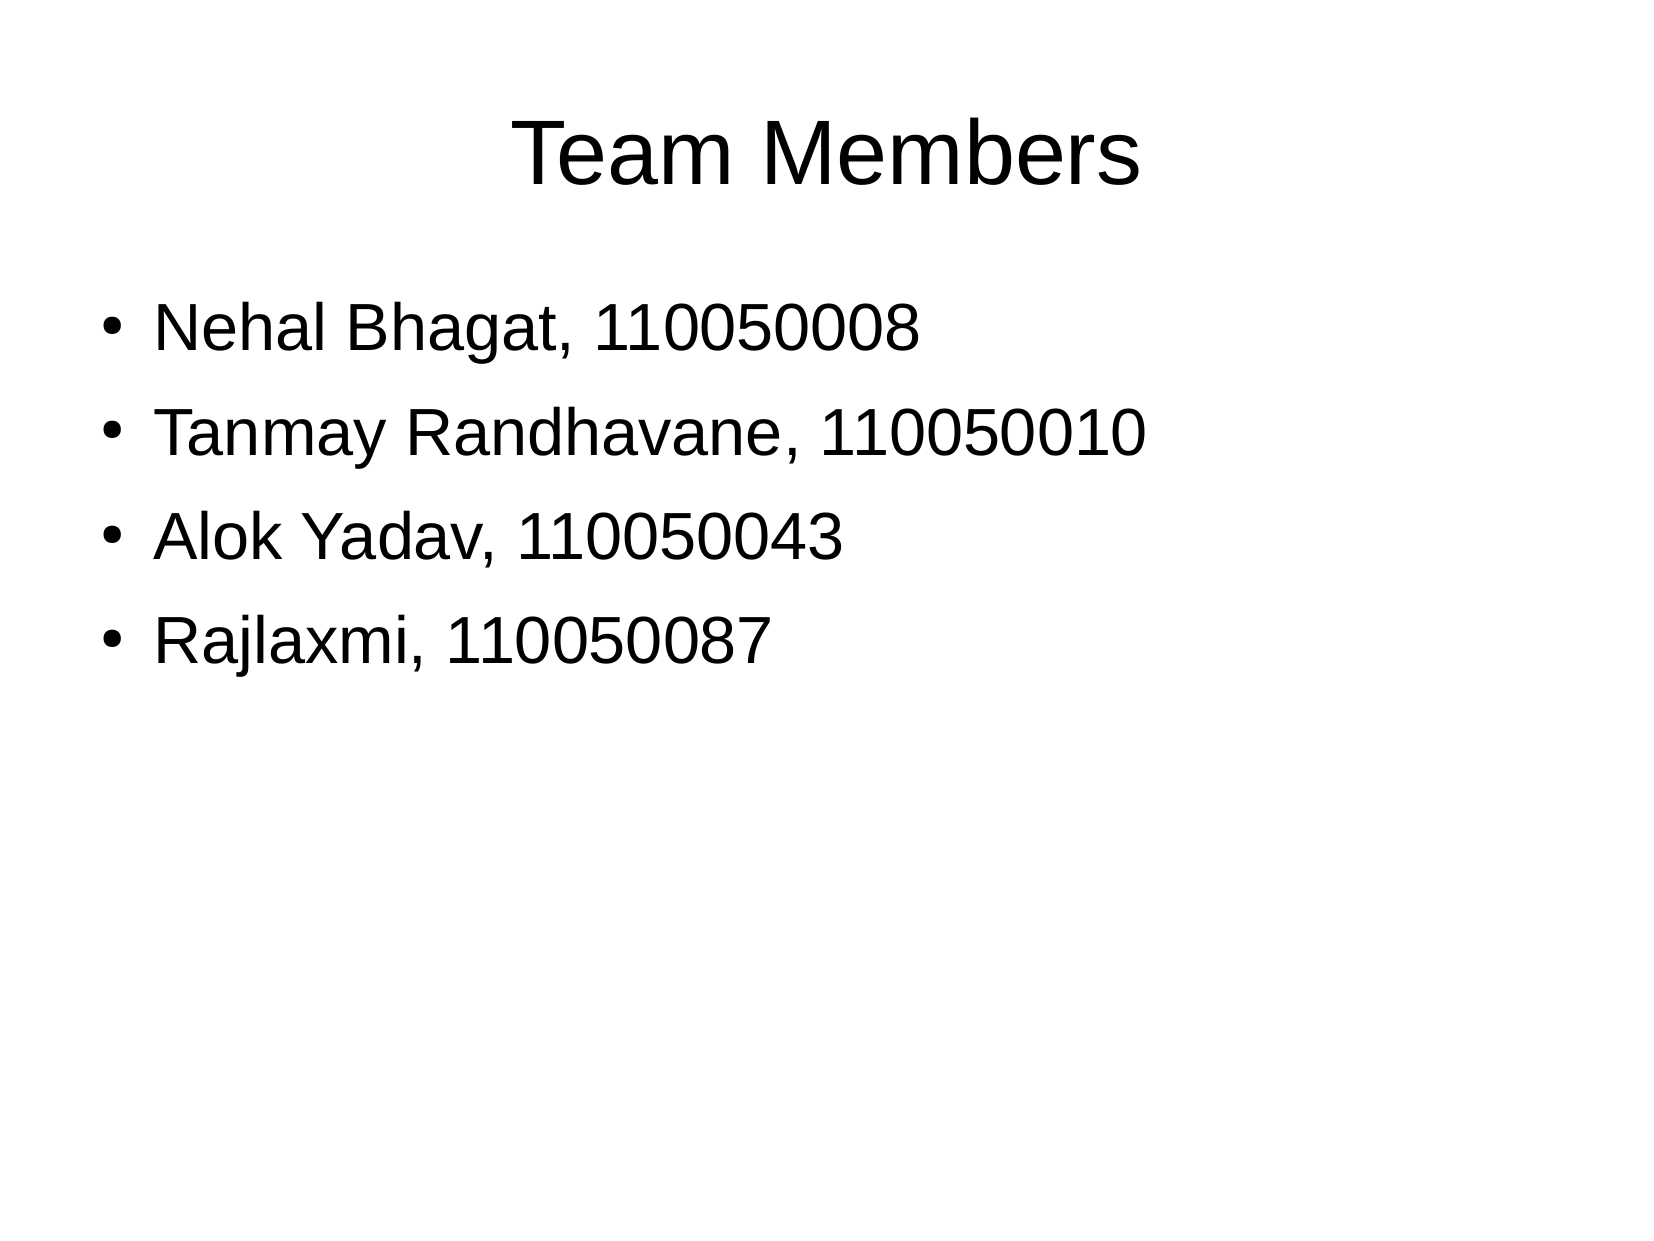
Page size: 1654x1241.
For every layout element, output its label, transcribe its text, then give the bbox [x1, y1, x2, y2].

title Team Members [82, 49, 1571, 257]
list Nehal Bhagat, 110050008 Tanmay Randhavane, 110050010 Alok Yadav, 110050043 Rajlaxmi, 110050087 [82, 290, 1538, 1010]
